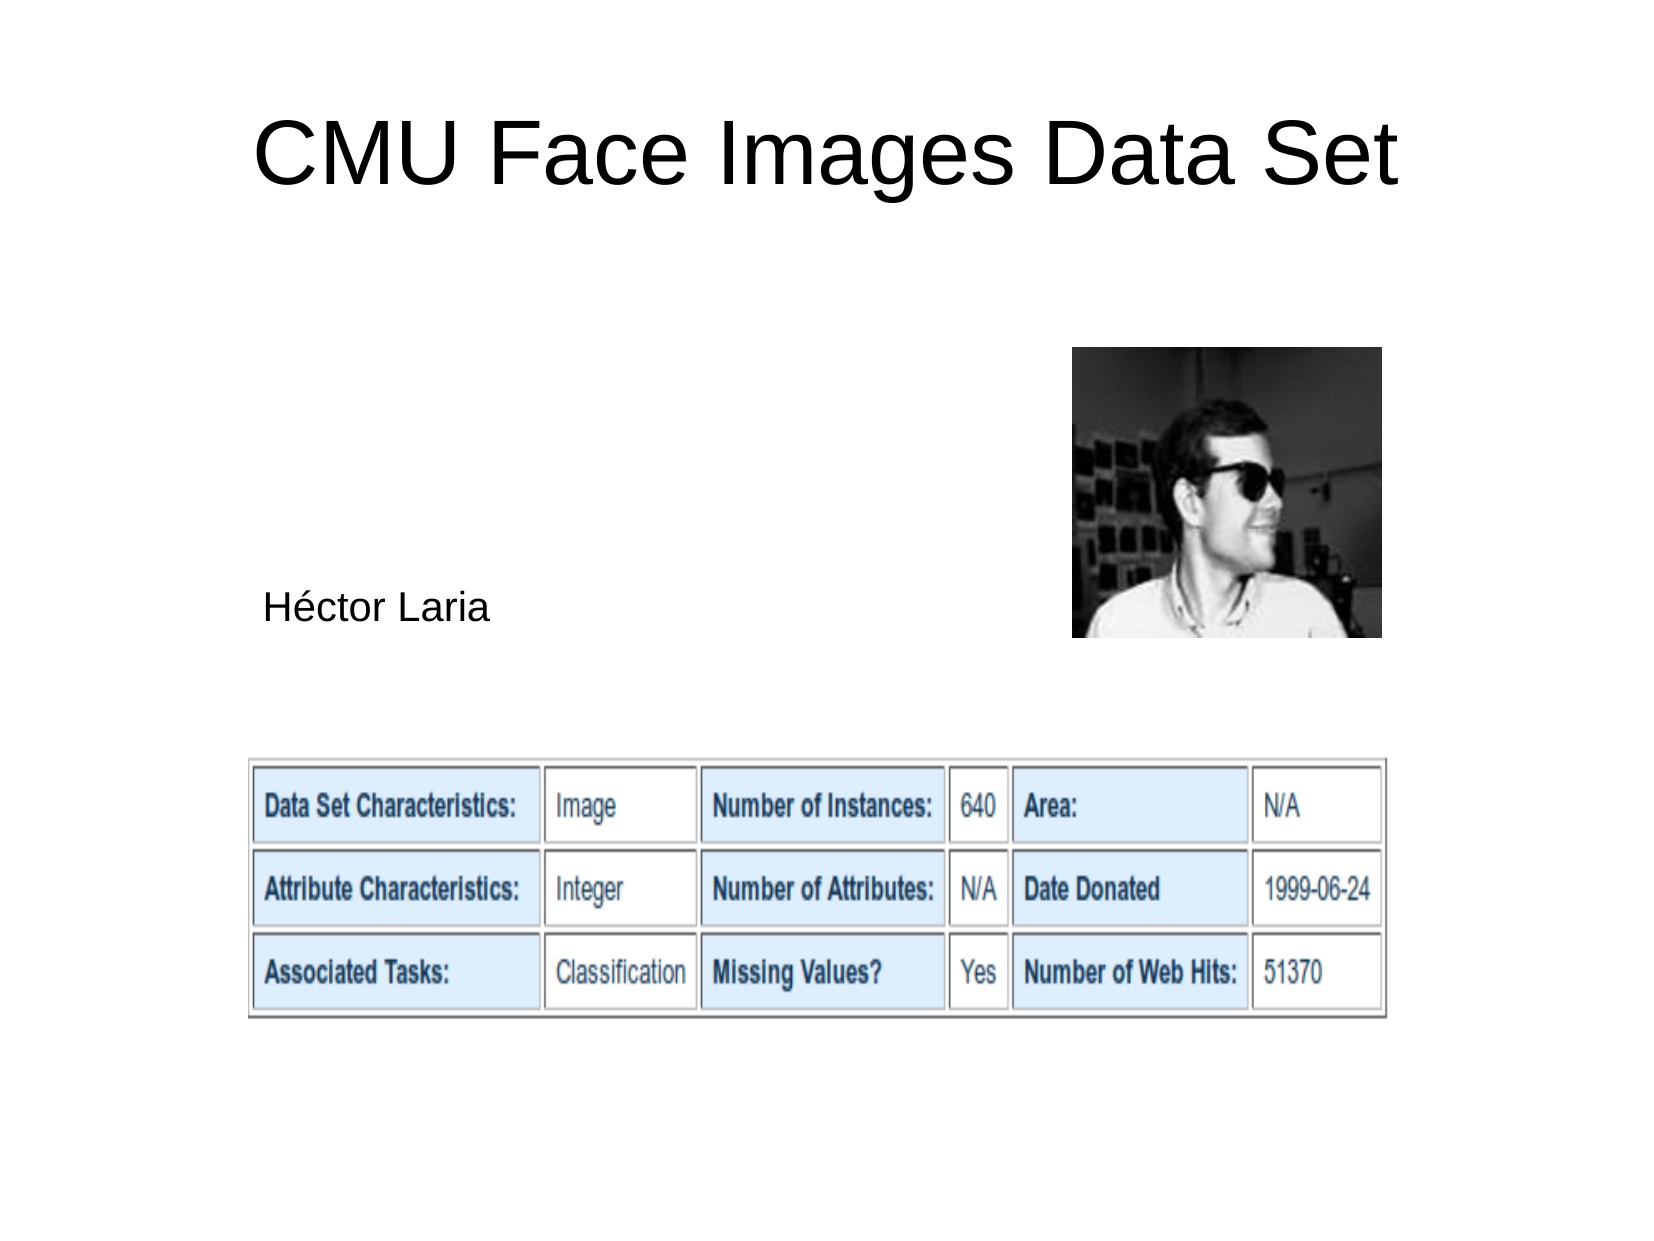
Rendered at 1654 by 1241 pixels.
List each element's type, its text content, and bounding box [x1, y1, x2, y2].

title CMU Face Images Data Set [82, 49, 1571, 257]
text_box Héctor Laria [248, 576, 508, 638]
picture [248, 755, 1394, 1028]
picture [1072, 347, 1382, 638]
